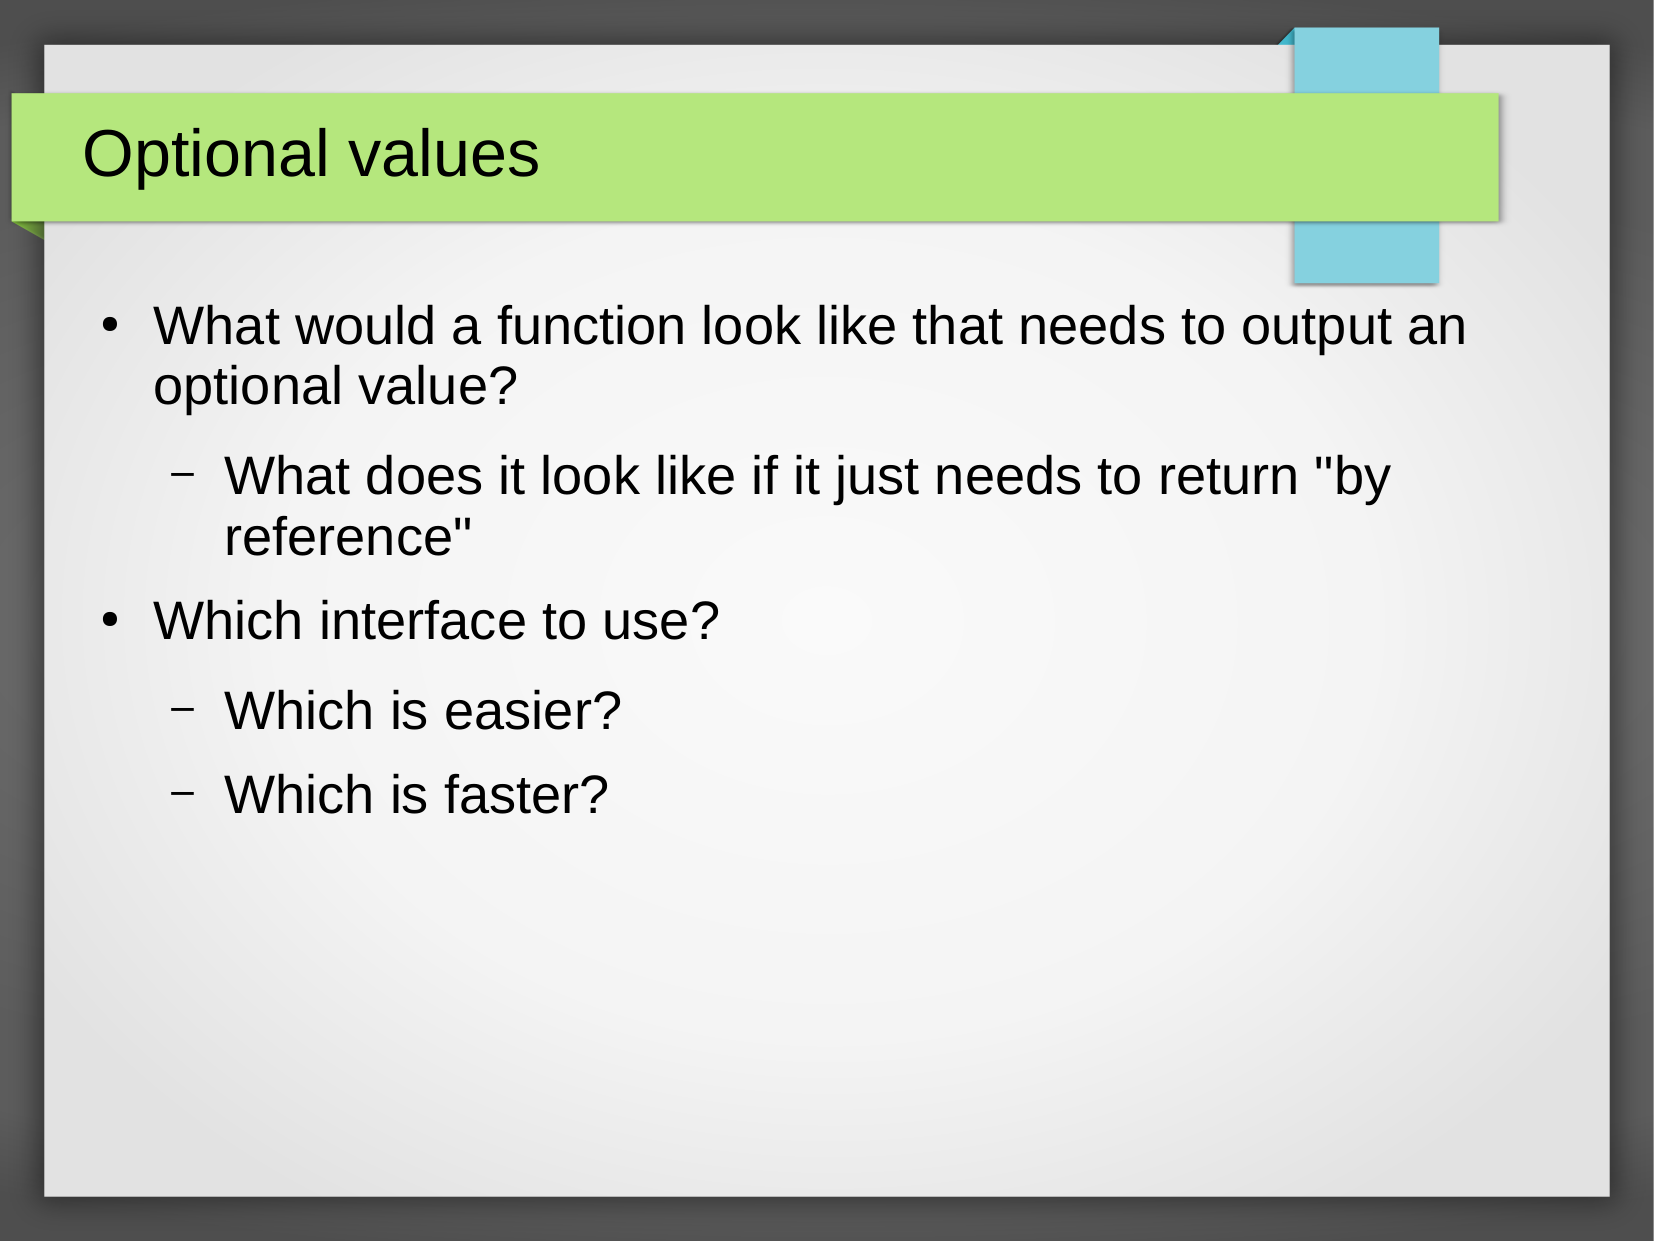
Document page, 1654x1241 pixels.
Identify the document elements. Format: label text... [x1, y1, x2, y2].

picture [0, 0, 1654, 1241]
title Optional values [82, 94, 1264, 213]
list What would a function look like that needs to output an optional value? What does it look like if it just needs to return "by reference" Which interface to use? Which is easier? Which is faster? [82, 295, 1571, 1015]
